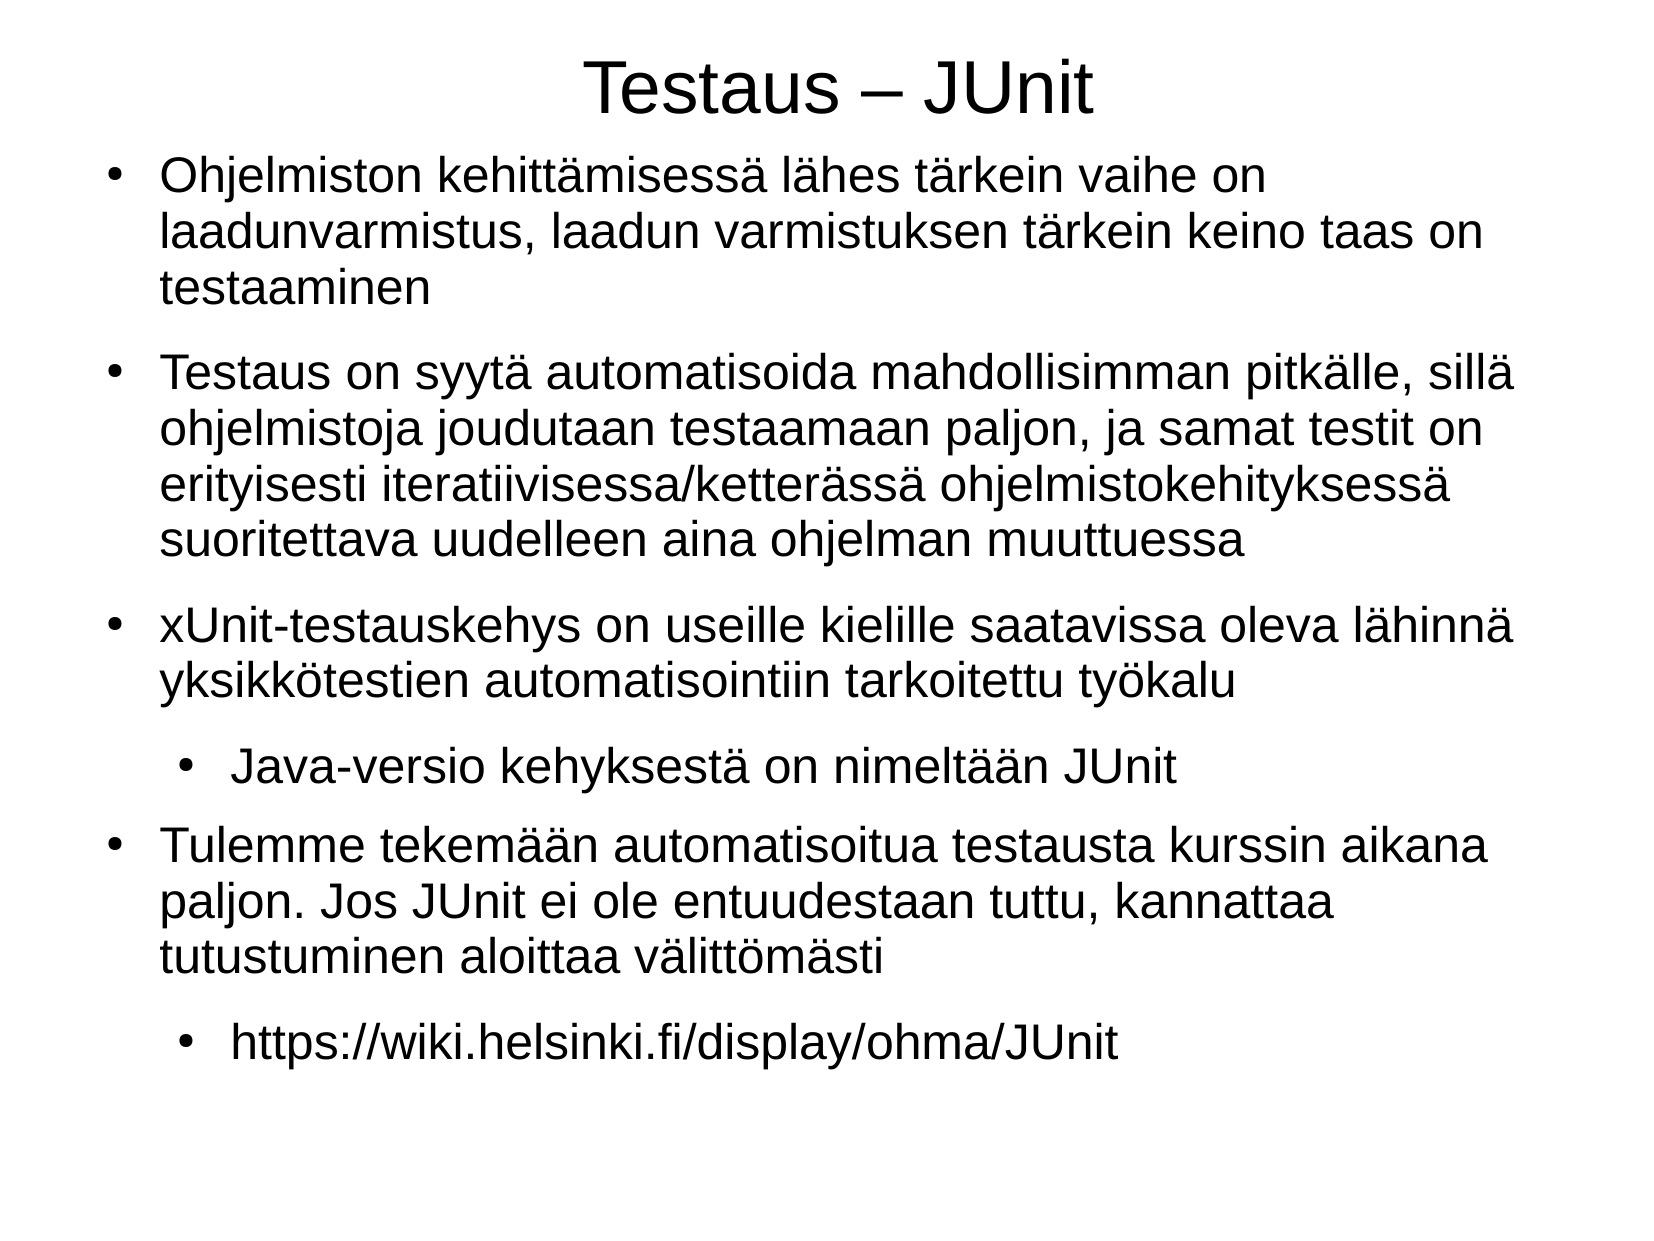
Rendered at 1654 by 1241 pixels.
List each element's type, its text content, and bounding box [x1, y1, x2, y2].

list Ohjelmiston kehittämisessä lähes tärkein vaihe on laadunvarmistus, laadun varmistuksen tärkein keino taas on testaaminen Testaus on syytä automatisoida mahdollisimman pitkälle, sillä ohjelmistoja joudutaan testaamaan paljon, ja samat testit on erityisesti iteratiivisessa/ketterässä ohjelmistokehityksessä suoritettava uudelleen aina ohjelman muuttuessa xUnit-testauskehys on useille kielille saatavissa oleva lähinnä yksikkötestien automatisointiin tarkoitettu työkalu Java-versio kehyksestä on nimeltään JUnit Tulemme tekemään automatisoitua testausta kurssin aikana paljon. Jos JUnit ei ole entuudestaan tuttu, kannattaa tutustuminen aloittaa välittömästi https://wiki.helsinki.fi/display/ohma/JUnit [88, 147, 1571, 1182]
title Testaus – JUnit [82, 45, 1595, 130]
